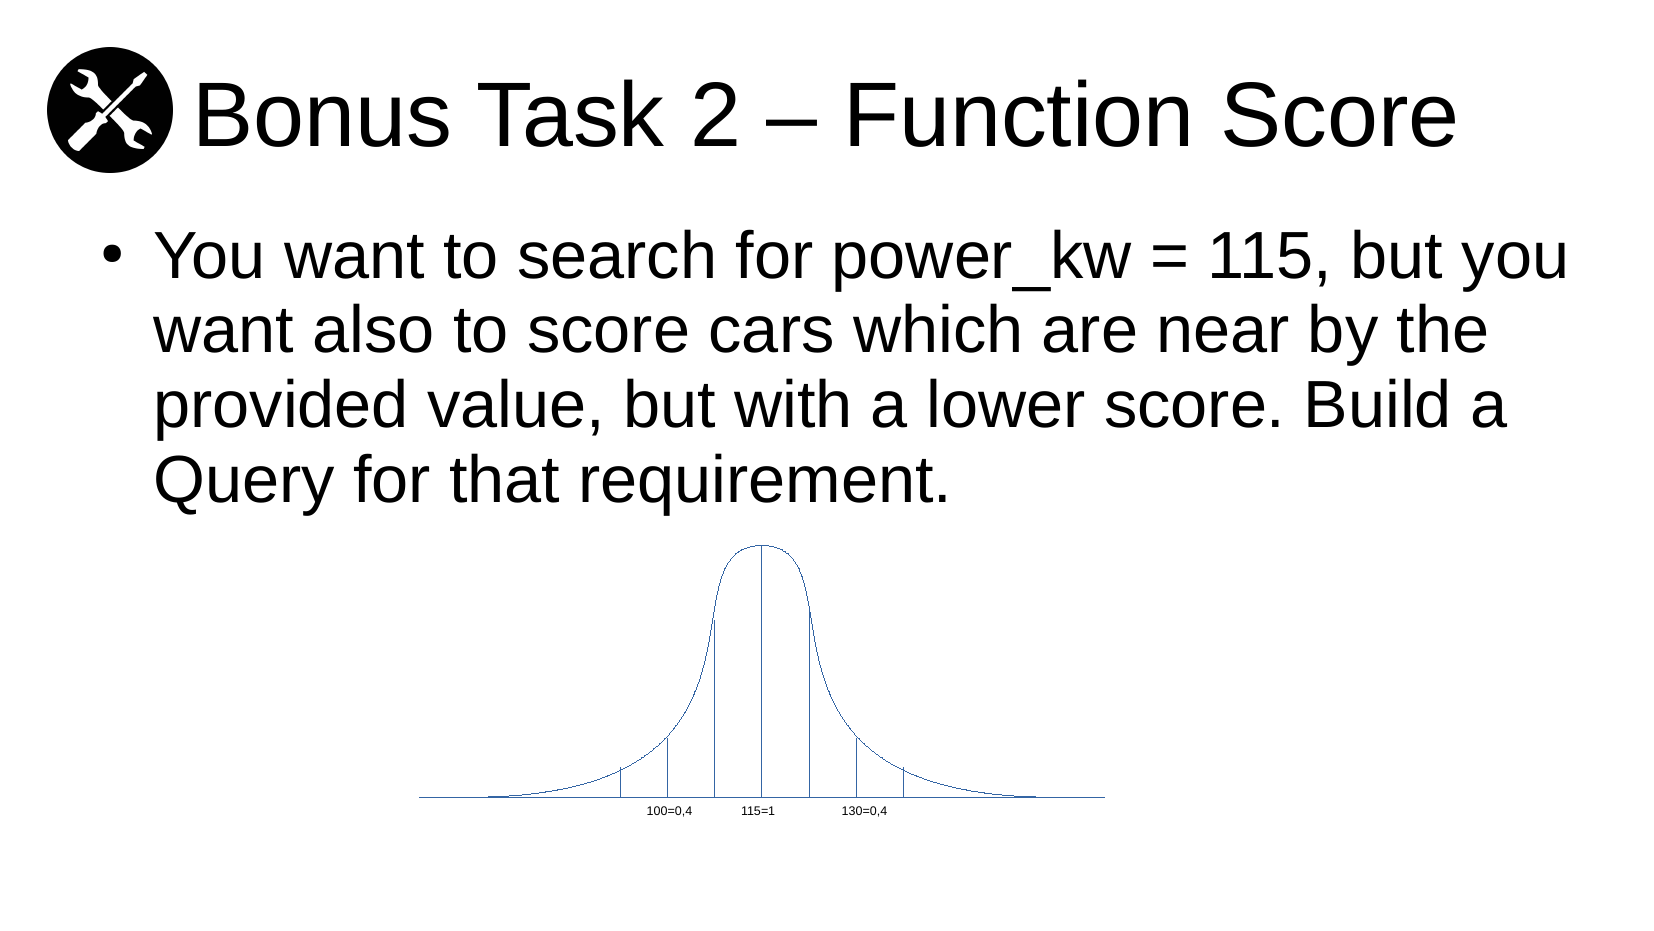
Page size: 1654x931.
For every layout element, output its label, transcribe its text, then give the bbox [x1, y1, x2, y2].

title Bonus Task 2 – Function Score [82, 37, 1571, 193]
picture [47, 47, 173, 173]
text_box 100=0,4 [631, 797, 708, 827]
text_box 130=0,4 [826, 797, 903, 827]
list You want to search for power_kw = 115, but you want also to score cars which are near by the provided value, but with a lower score. Build a Query for that requirement. [82, 217, 1571, 758]
text_box 115=1 [726, 797, 792, 827]
